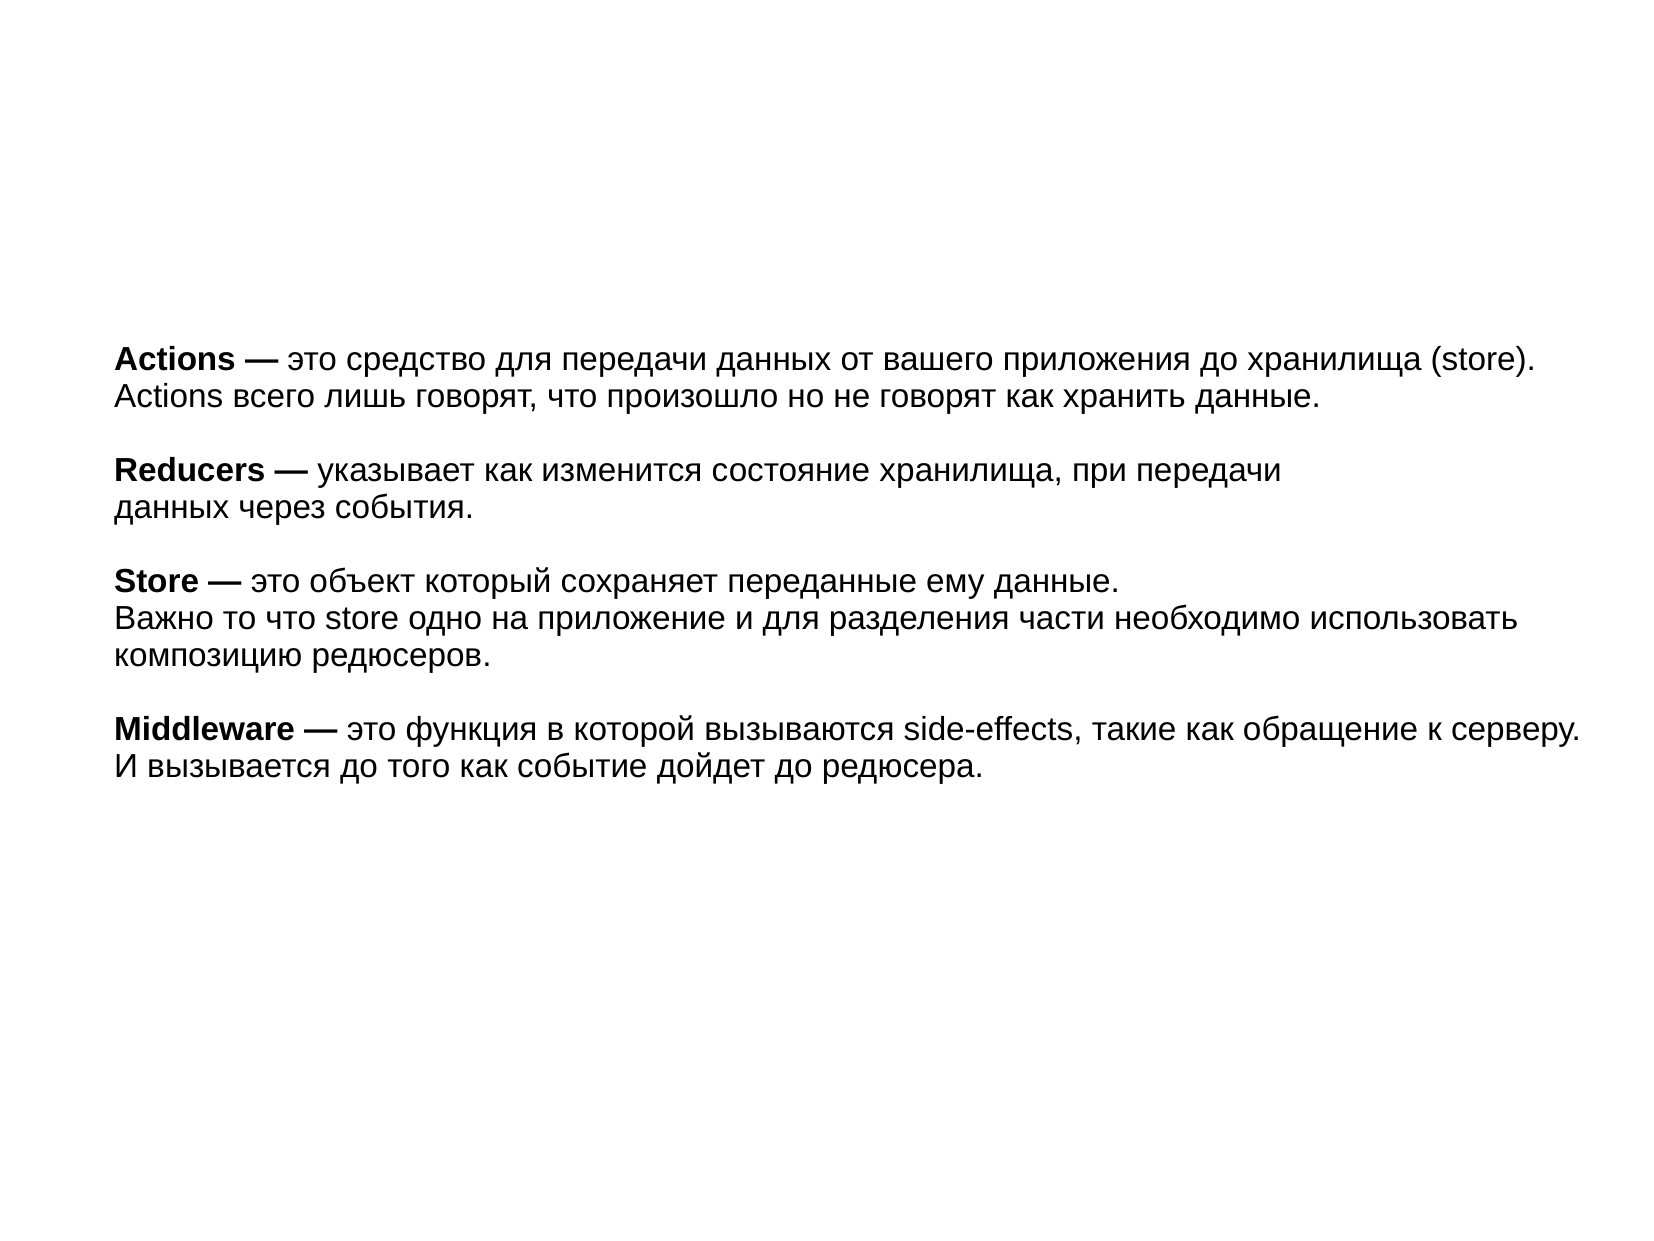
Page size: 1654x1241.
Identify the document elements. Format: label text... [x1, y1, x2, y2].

text_box Actions — это средство для передачи данных от вашего приложения до хранилища (store). Actions всего лишь говорят, что произошло но не говорят как хранить данные. Reducers — указывает как изменится состояние хранилища, при передачи данных через события. Store — это объект который сохраняет переданные ему данные. Важно то что store одно на приложение и для разделения части необходимо использовать композицию редюсеров. Middleware — это функция в которой вызываются side-effects, такие как обращение к серверу. И вызывается до того как событие дойдет до редюсера. [99, 333, 1606, 830]
